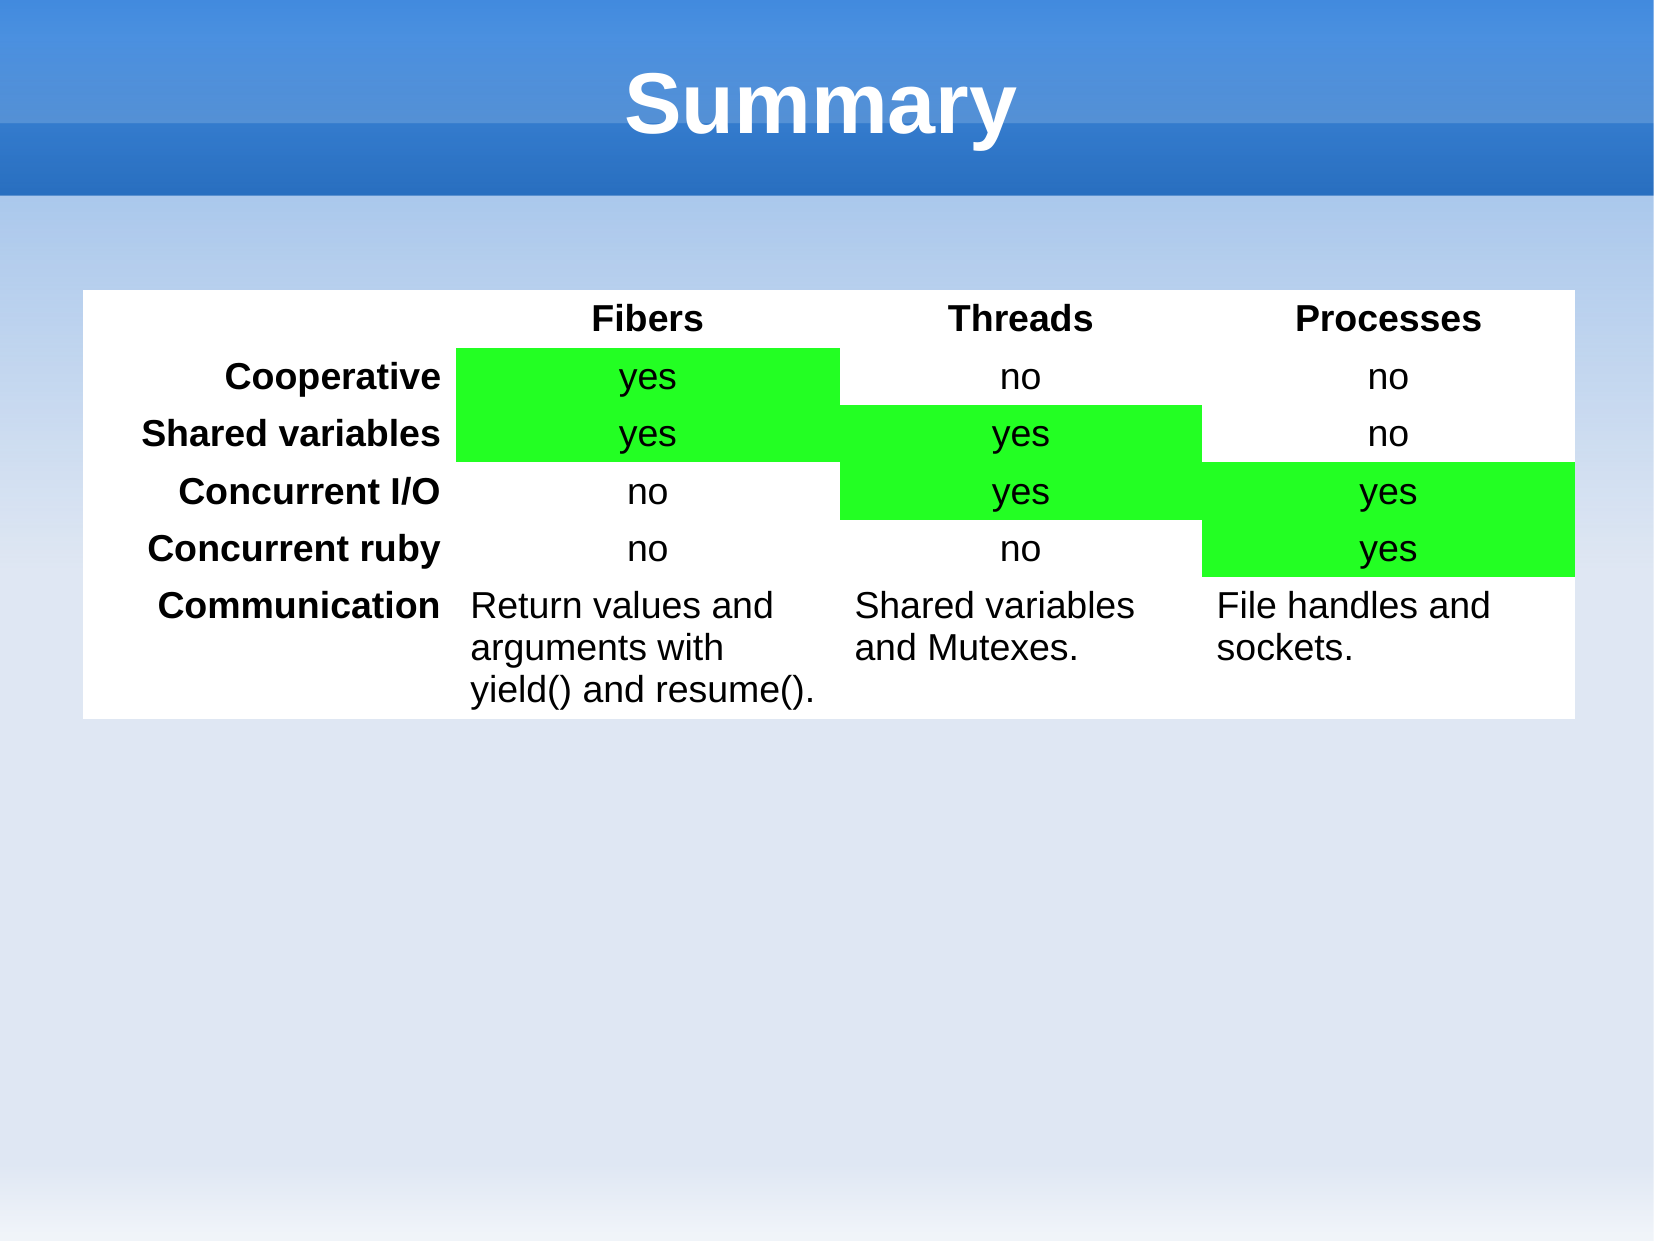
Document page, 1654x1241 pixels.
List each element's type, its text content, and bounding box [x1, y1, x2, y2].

table_cell no [840, 348, 1202, 405]
table_cell Return values and arguments with yield() and resume(). [456, 577, 840, 719]
table_header Processes [1202, 290, 1575, 348]
table_cell yes [456, 348, 840, 405]
table_cell yes [456, 405, 840, 462]
table_cell Shared variables [83, 405, 456, 462]
table_cell Concurrent I/O [83, 462, 456, 520]
table_cell Cooperative [83, 348, 456, 405]
table_cell no [456, 520, 840, 577]
table_cell Communication [83, 577, 456, 719]
picture [0, 0, 1654, 1241]
table_cell Concurrent ruby [83, 520, 456, 577]
table_cell File handles and sockets. [1202, 577, 1575, 719]
table_cell yes [840, 405, 1202, 462]
table_cell no [456, 462, 840, 520]
table_header Fibers [456, 290, 840, 348]
title Summary [76, 0, 1565, 208]
table_cell no [1202, 348, 1575, 405]
table_cell no [1202, 405, 1575, 462]
table_cell yes [1202, 520, 1575, 577]
table_cell no [840, 520, 1202, 577]
table_cell Shared variables and Mutexes. [840, 577, 1202, 719]
table_cell yes [1202, 462, 1575, 520]
table_header [83, 290, 456, 348]
table_cell yes [840, 462, 1202, 520]
table_header Threads [840, 290, 1202, 348]
